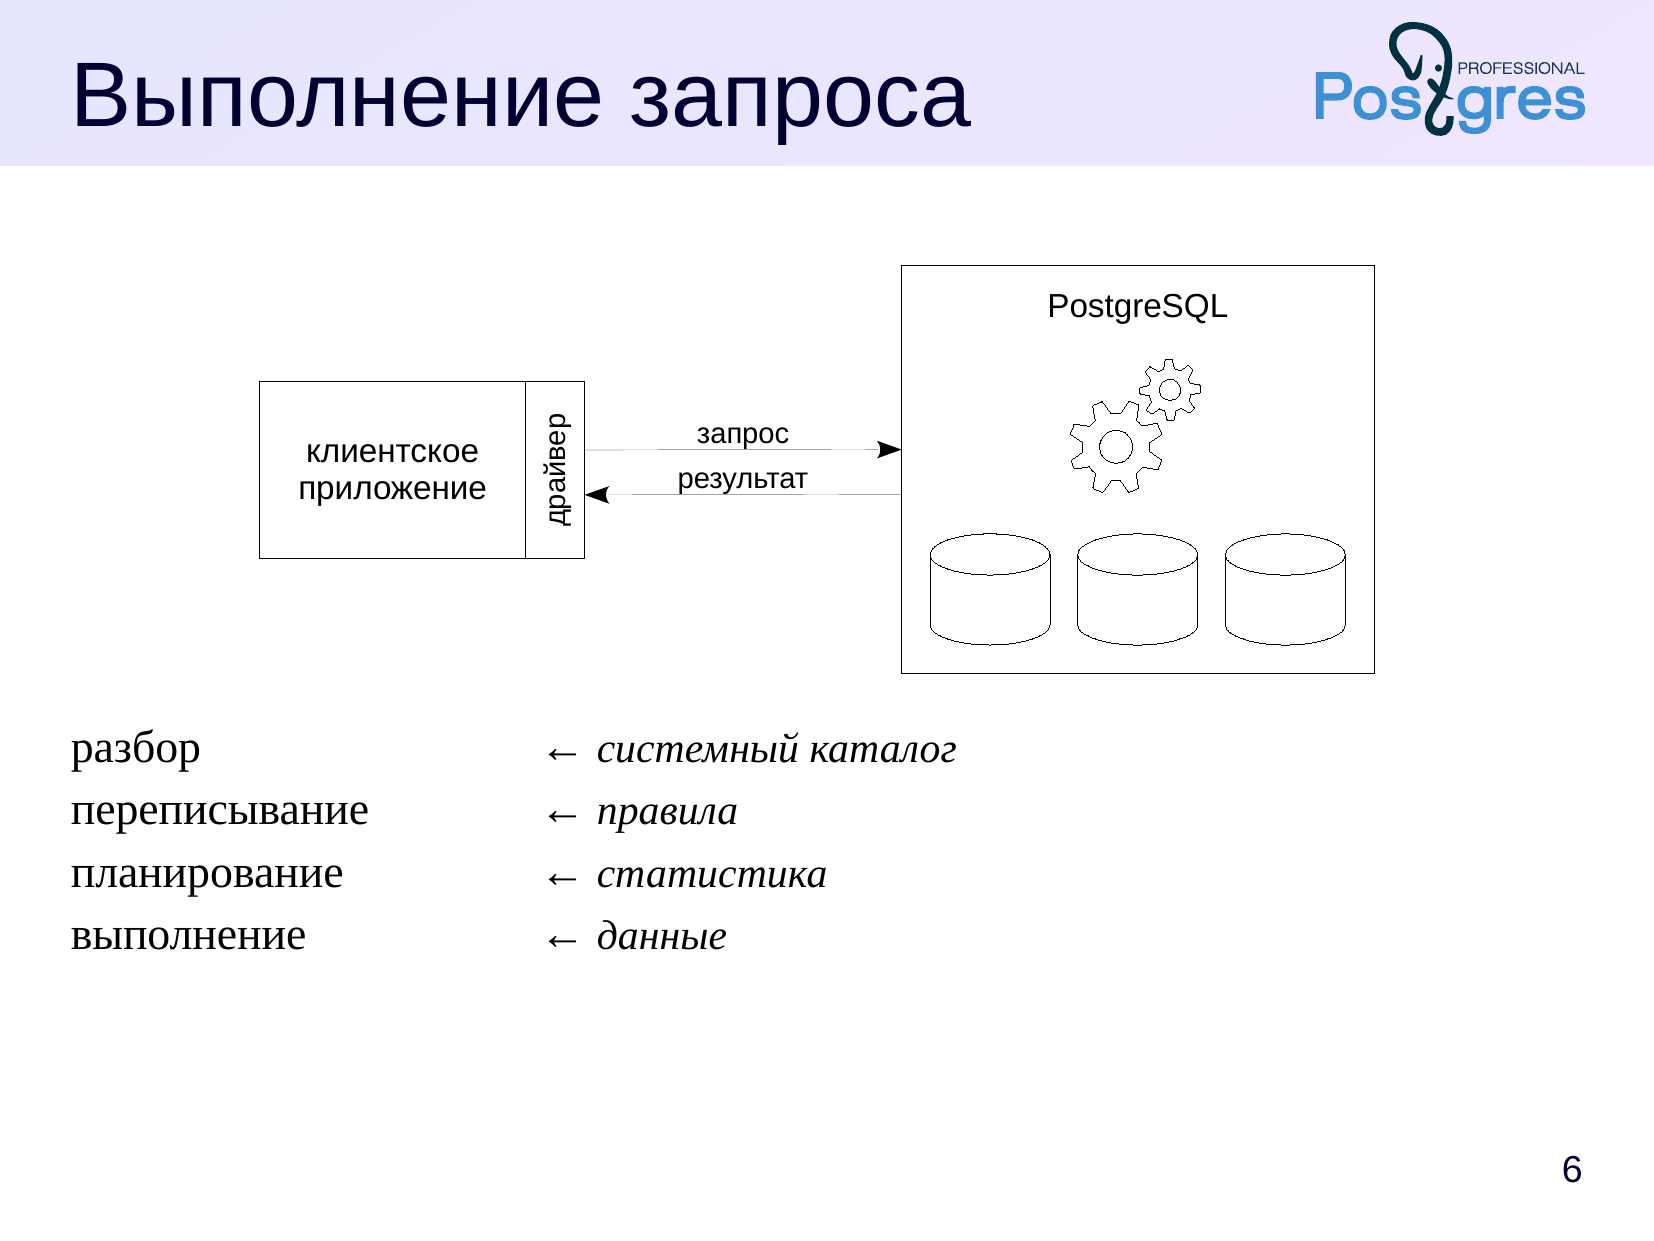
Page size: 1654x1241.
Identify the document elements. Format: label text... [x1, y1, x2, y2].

title Выполнение запроса [70, 43, 1241, 147]
text_box [1225, 556, 1346, 646]
list разбор ← системный каталог переписывание ← правила планирование ← статистика выполнение ← данные [70, 283, 1583, 1141]
text_box [1070, 401, 1162, 493]
text_box [1077, 556, 1198, 646]
text_box [1139, 359, 1201, 421]
text_box [930, 555, 1051, 646]
text_box PostgreSQL [901, 265, 1375, 674]
